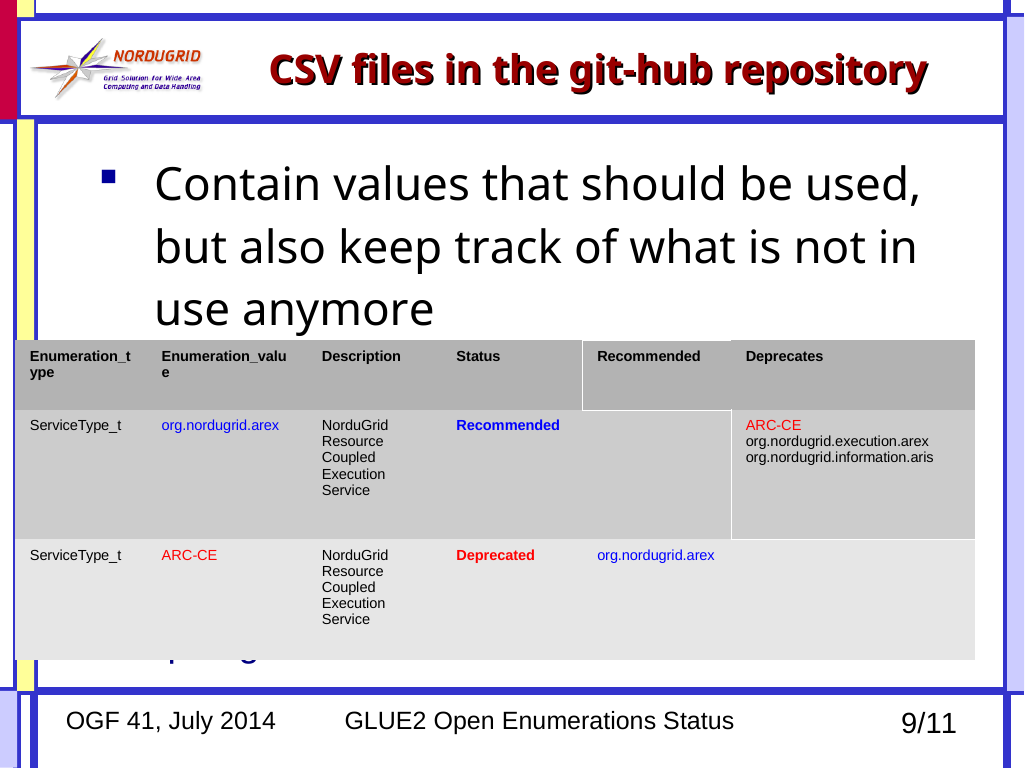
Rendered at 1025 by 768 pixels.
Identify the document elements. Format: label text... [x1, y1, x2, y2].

table_cell ARC-CE org.nordugrid.execution.arex org.nordugrid.information.aris [732, 410, 975, 539]
table_header Status [442, 340, 582, 410]
table_cell Deprecated [442, 539, 583, 660]
list Contain values that should be used, but also keep track of what is not in use anymore [59, 151, 973, 340]
table_cell NorduGrid Resource Coupled Execution Service [307, 410, 442, 539]
table_header Enumeration_type [15, 340, 147, 410]
table_cell Recommended [442, 410, 583, 539]
table_header Enumeration_value [147, 340, 307, 410]
text_box https://github.com/OGF-GLUE/Enumerations [111, 615, 1006, 672]
table_cell ARC-CE [147, 539, 307, 660]
title CSV files in the git-hub repository [221, 11, 975, 125]
table_cell ServiceType_t [15, 410, 147, 539]
picture [27, 34, 205, 101]
table_cell org.nordugrid.arex [583, 539, 731, 660]
table_header Description [307, 340, 442, 410]
table_cell ServiceType_t [15, 539, 147, 660]
table_cell [731, 540, 975, 660]
table_header Recommended [583, 341, 731, 410]
table_header Deprecates [731, 340, 975, 410]
table_cell [583, 411, 731, 539]
table_cell NorduGrid Resource Coupled Execution Service [307, 539, 442, 660]
table_cell org.nordugrid.arex [147, 410, 307, 539]
